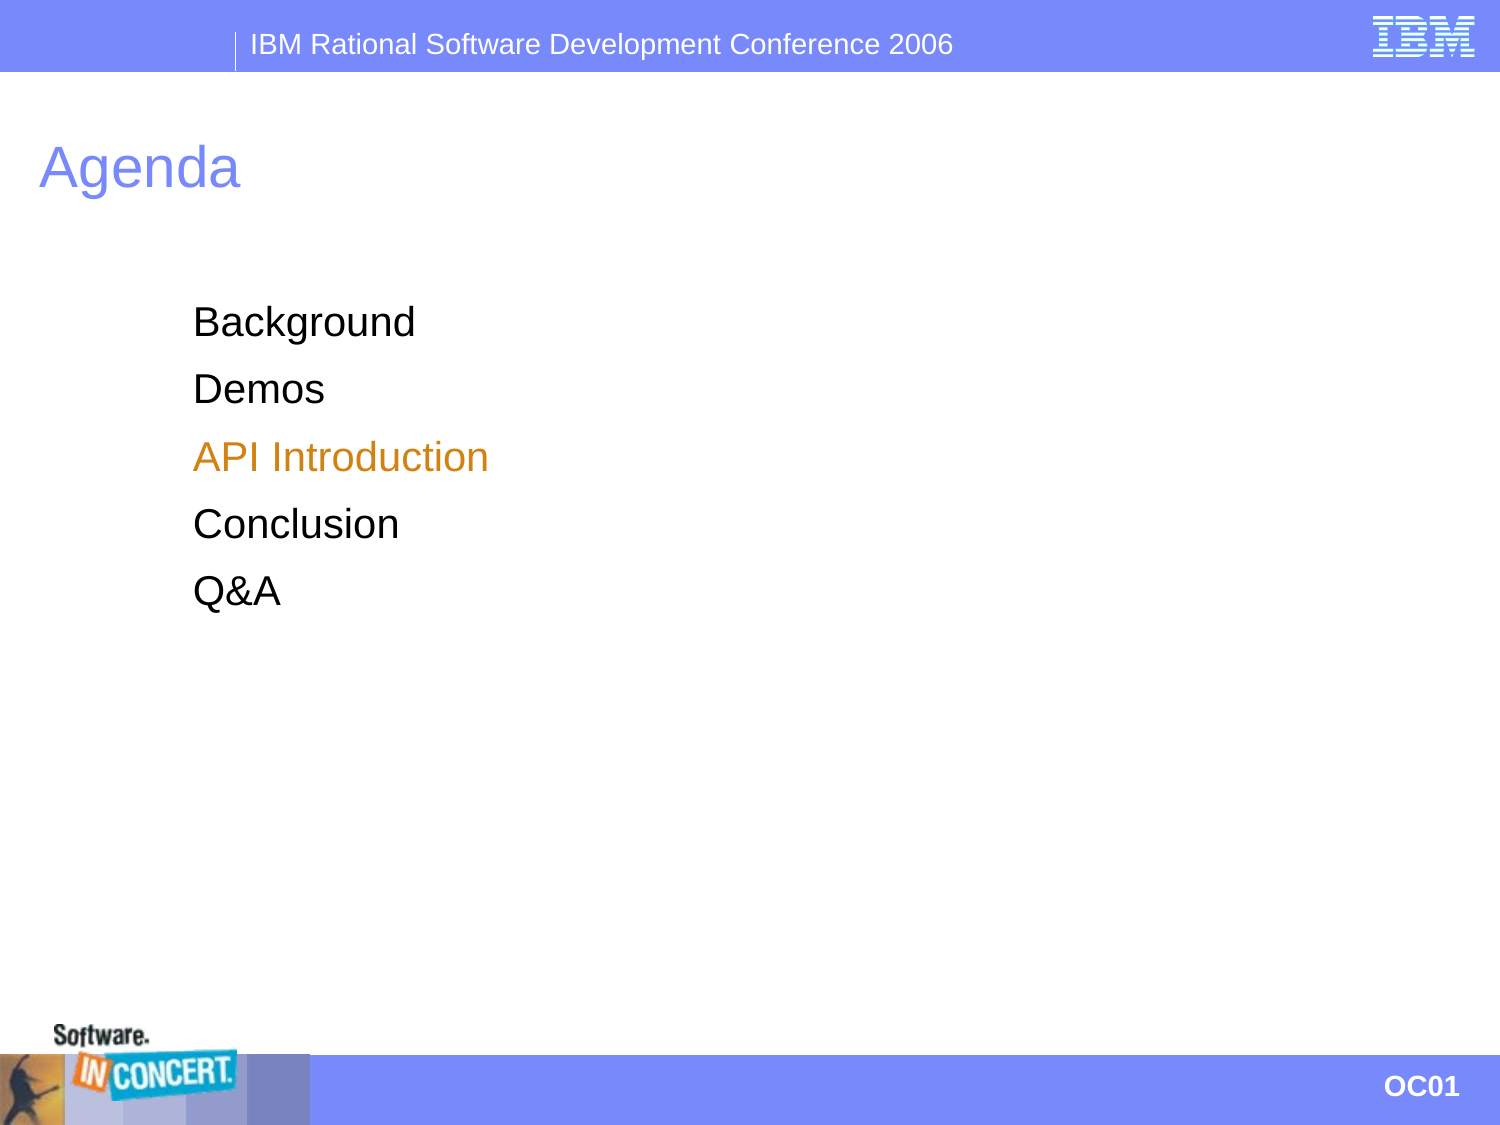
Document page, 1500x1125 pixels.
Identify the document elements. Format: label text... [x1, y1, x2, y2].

list Background Demos API Introduction Conclusion Q&A [178, 291, 1417, 641]
picture [0, 1024, 310, 1125]
title Agenda [25, 132, 1415, 211]
